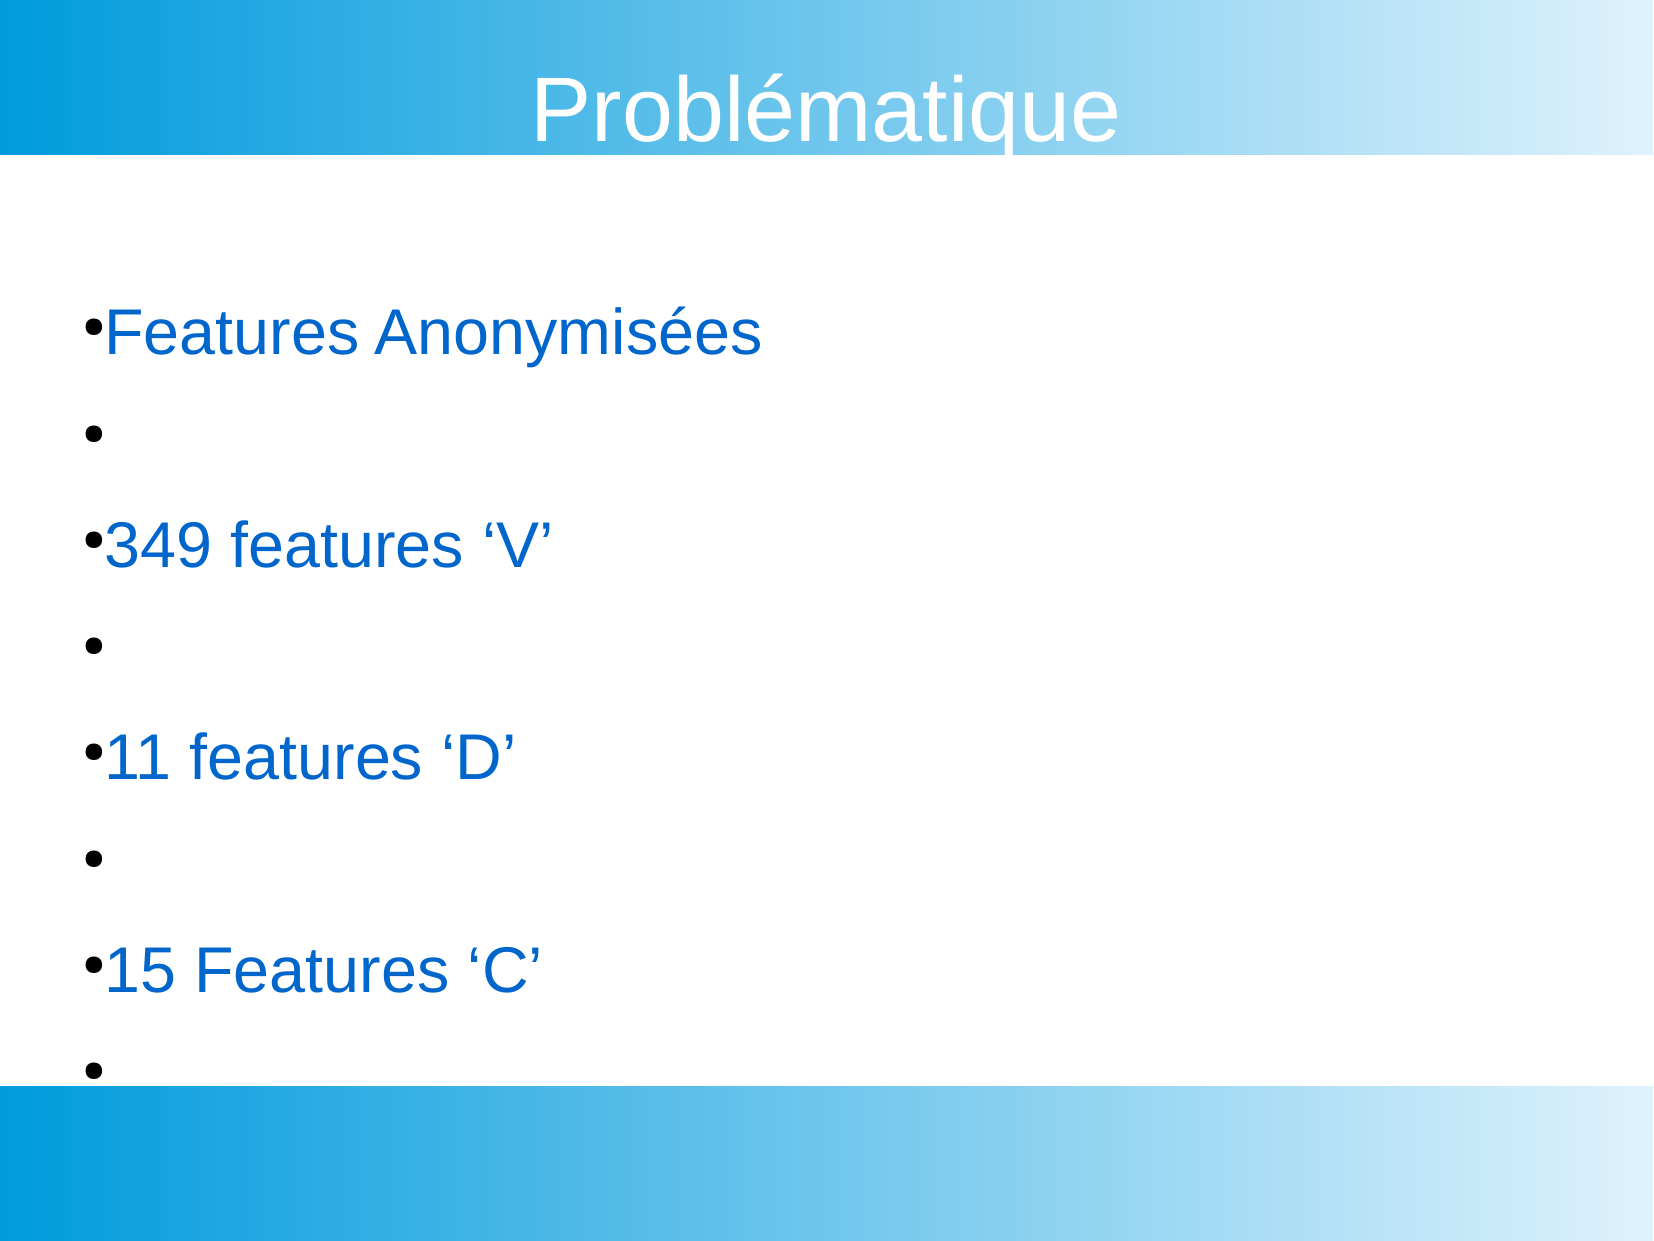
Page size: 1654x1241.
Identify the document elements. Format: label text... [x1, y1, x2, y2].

title Problématique [82, 49, 1571, 155]
list Features Anonymisées 349 features ‘V’ 11 features ‘D’ 15 Features ‘C’ [82, 290, 1571, 1010]
